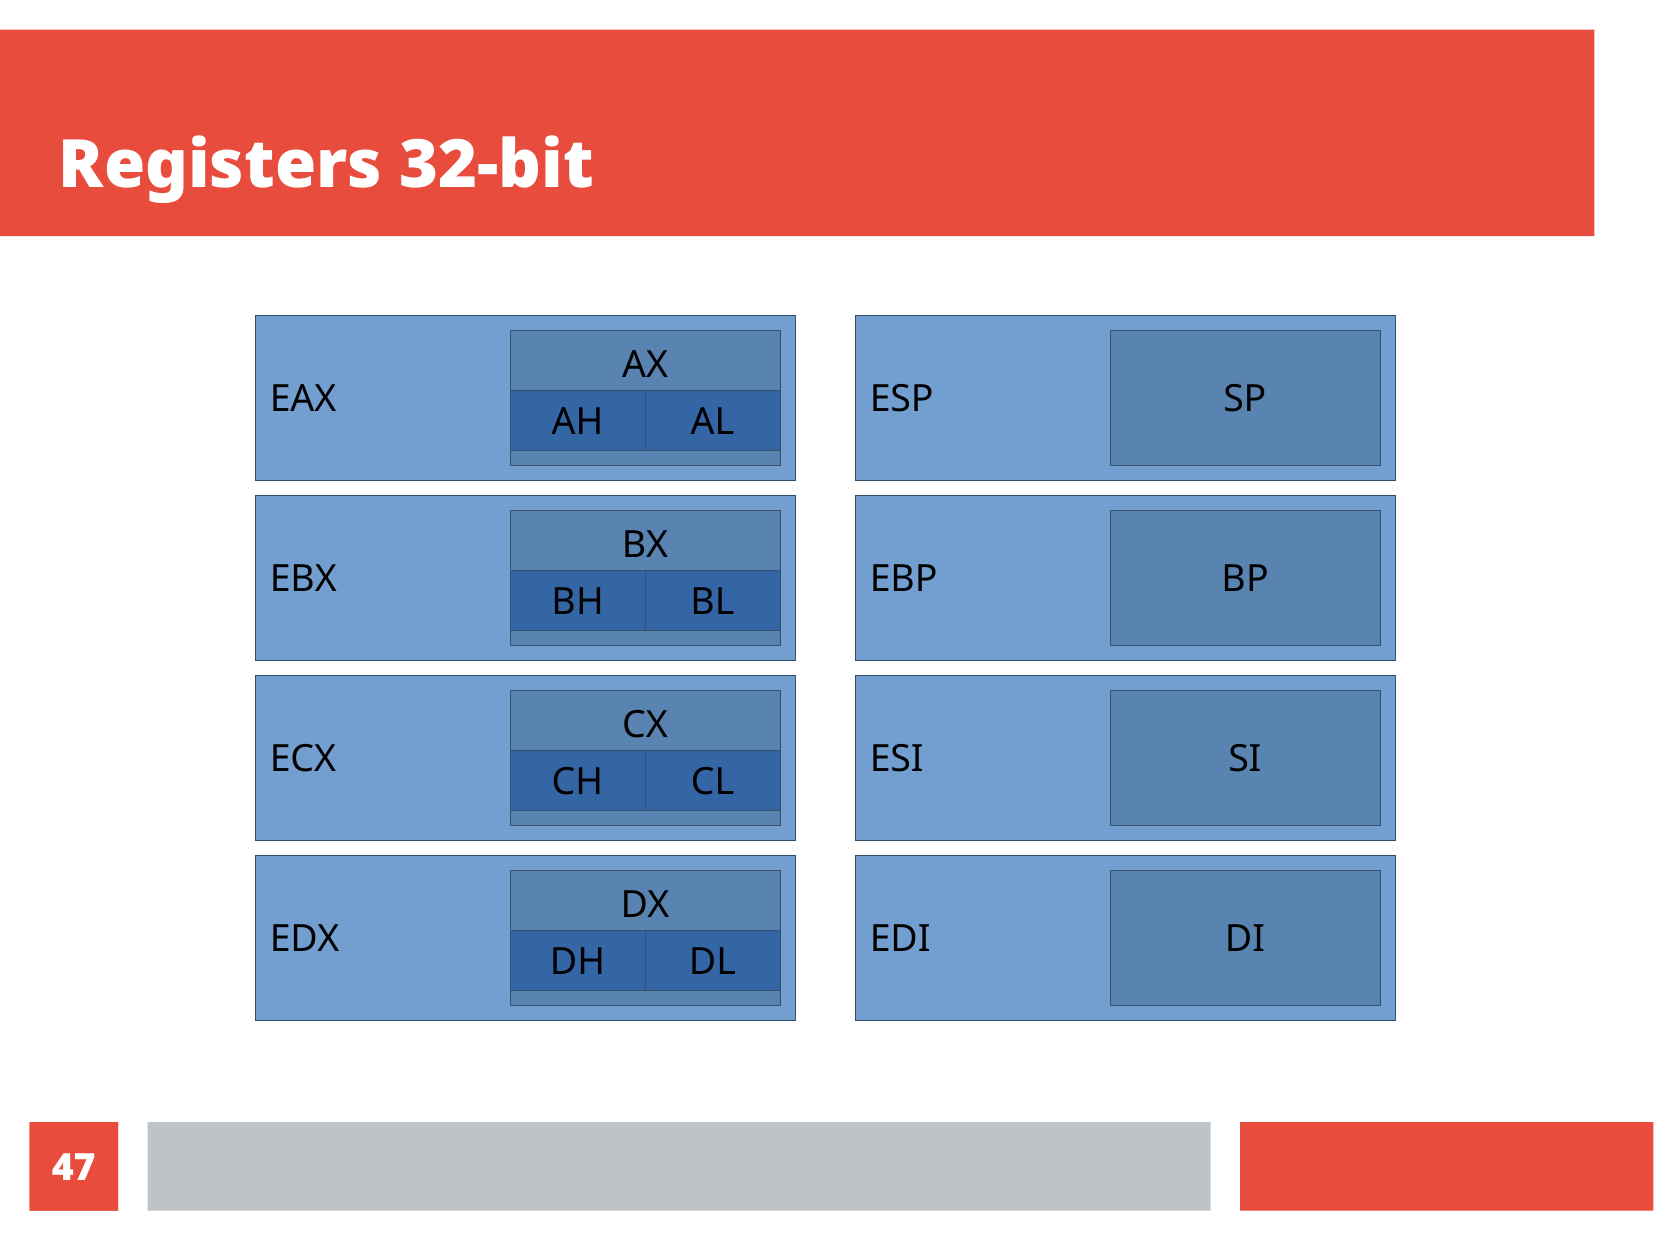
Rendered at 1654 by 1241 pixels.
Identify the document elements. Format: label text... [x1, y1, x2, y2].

text_box AL [646, 390, 781, 451]
text_box CX [510, 811, 781, 826]
text_box BL [646, 570, 781, 631]
text_box EBP [855, 495, 1396, 661]
text_box BX [510, 631, 781, 646]
text_box ESI [855, 675, 1396, 841]
text_box ESP [855, 315, 1396, 481]
text_box DH [510, 930, 646, 991]
text_box BH [510, 570, 646, 631]
text_box DI [1110, 870, 1381, 1006]
text_box AH [510, 390, 646, 451]
text_box CX [510, 690, 781, 750]
text_box EAX [255, 315, 796, 481]
text_box SP [1110, 330, 1381, 466]
text_box EDX [255, 855, 796, 1021]
text_box ECX [255, 675, 796, 841]
text_box CH [510, 750, 646, 811]
text_box EBX [255, 495, 796, 661]
text_box BX [510, 510, 781, 570]
text_box SI [1110, 690, 1381, 826]
text_box AX [510, 330, 781, 390]
text_box DX [510, 870, 781, 930]
text_box EDI [855, 855, 1396, 1021]
text_box CL [646, 750, 781, 811]
text_box DL [646, 930, 781, 991]
text_box DX [510, 991, 781, 1006]
title Registers 32-bit [59, 59, 1595, 207]
text_box BP [1110, 510, 1381, 646]
text_box AX [510, 451, 781, 466]
